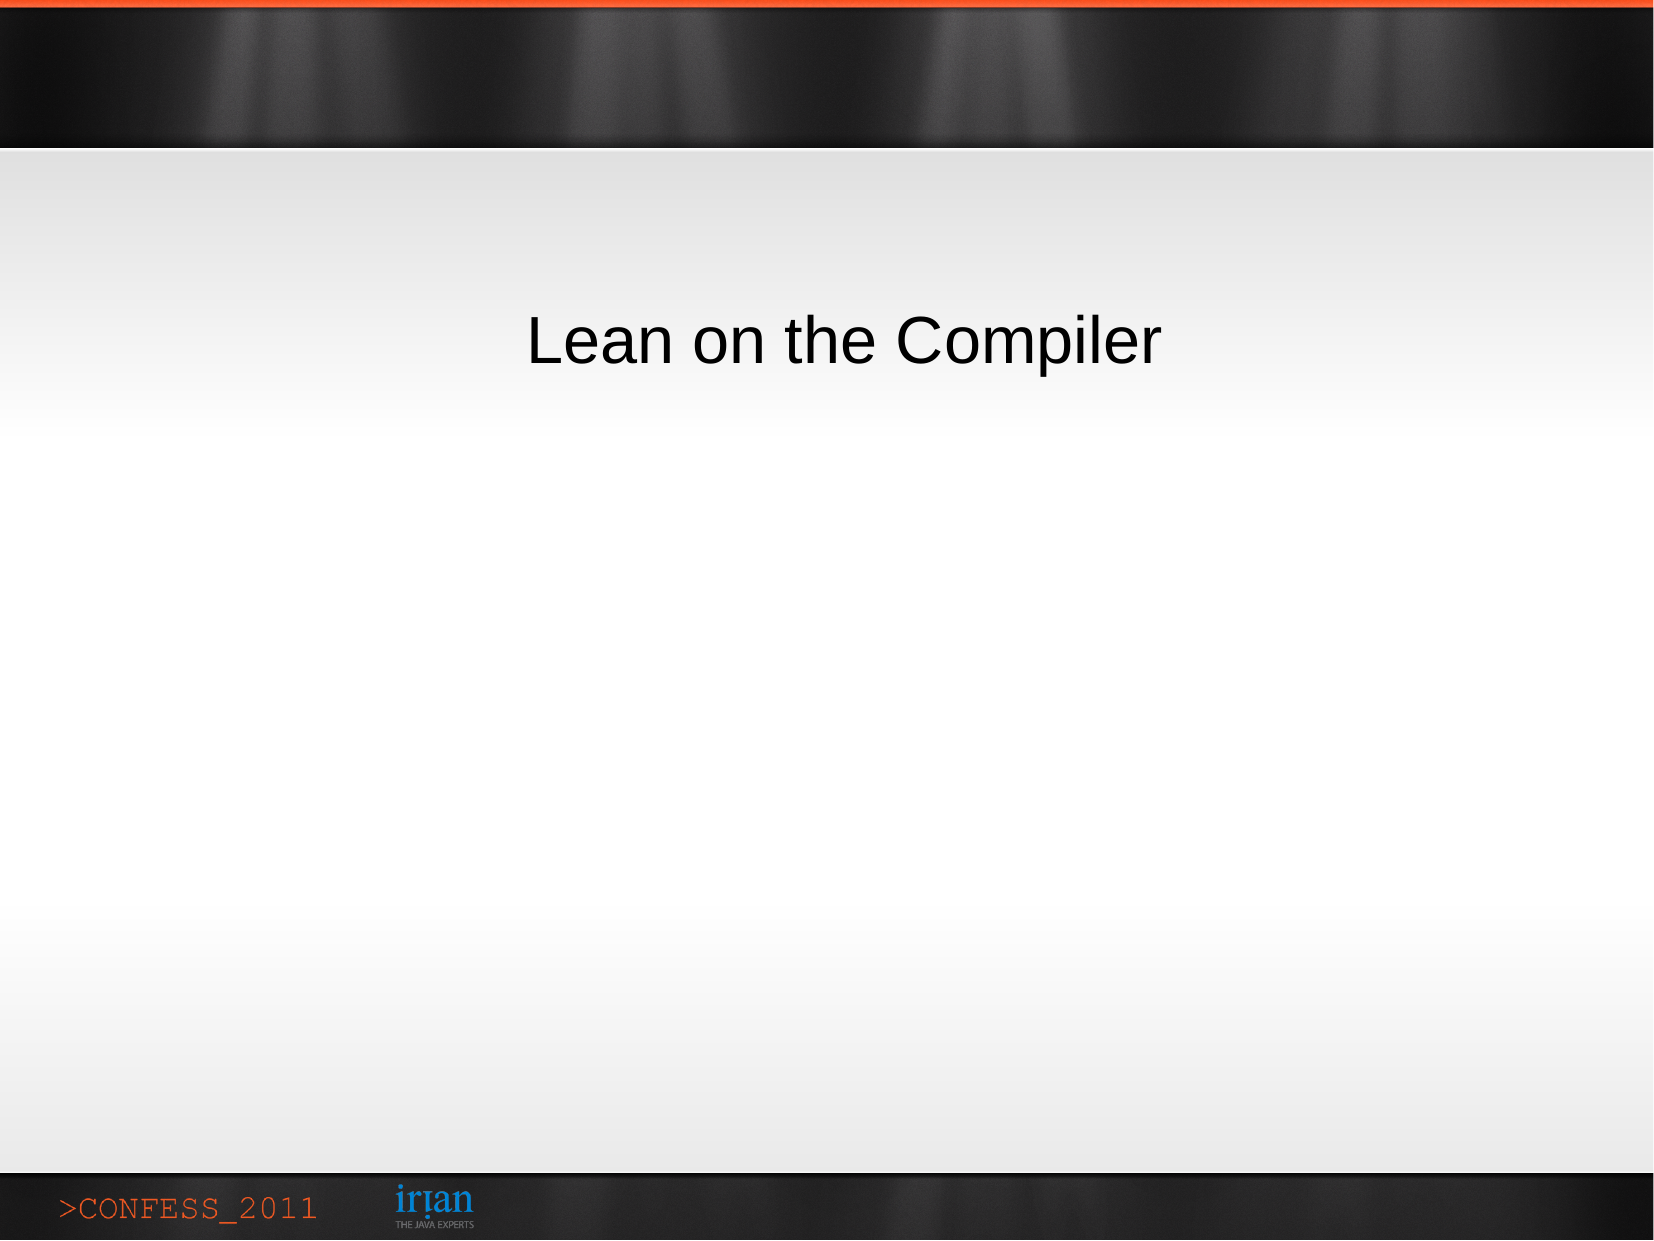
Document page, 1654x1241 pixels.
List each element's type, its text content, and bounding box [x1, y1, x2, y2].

picture [0, 0, 1654, 1240]
subtitle Lean on the Compiler [100, 6, 1589, 1125]
